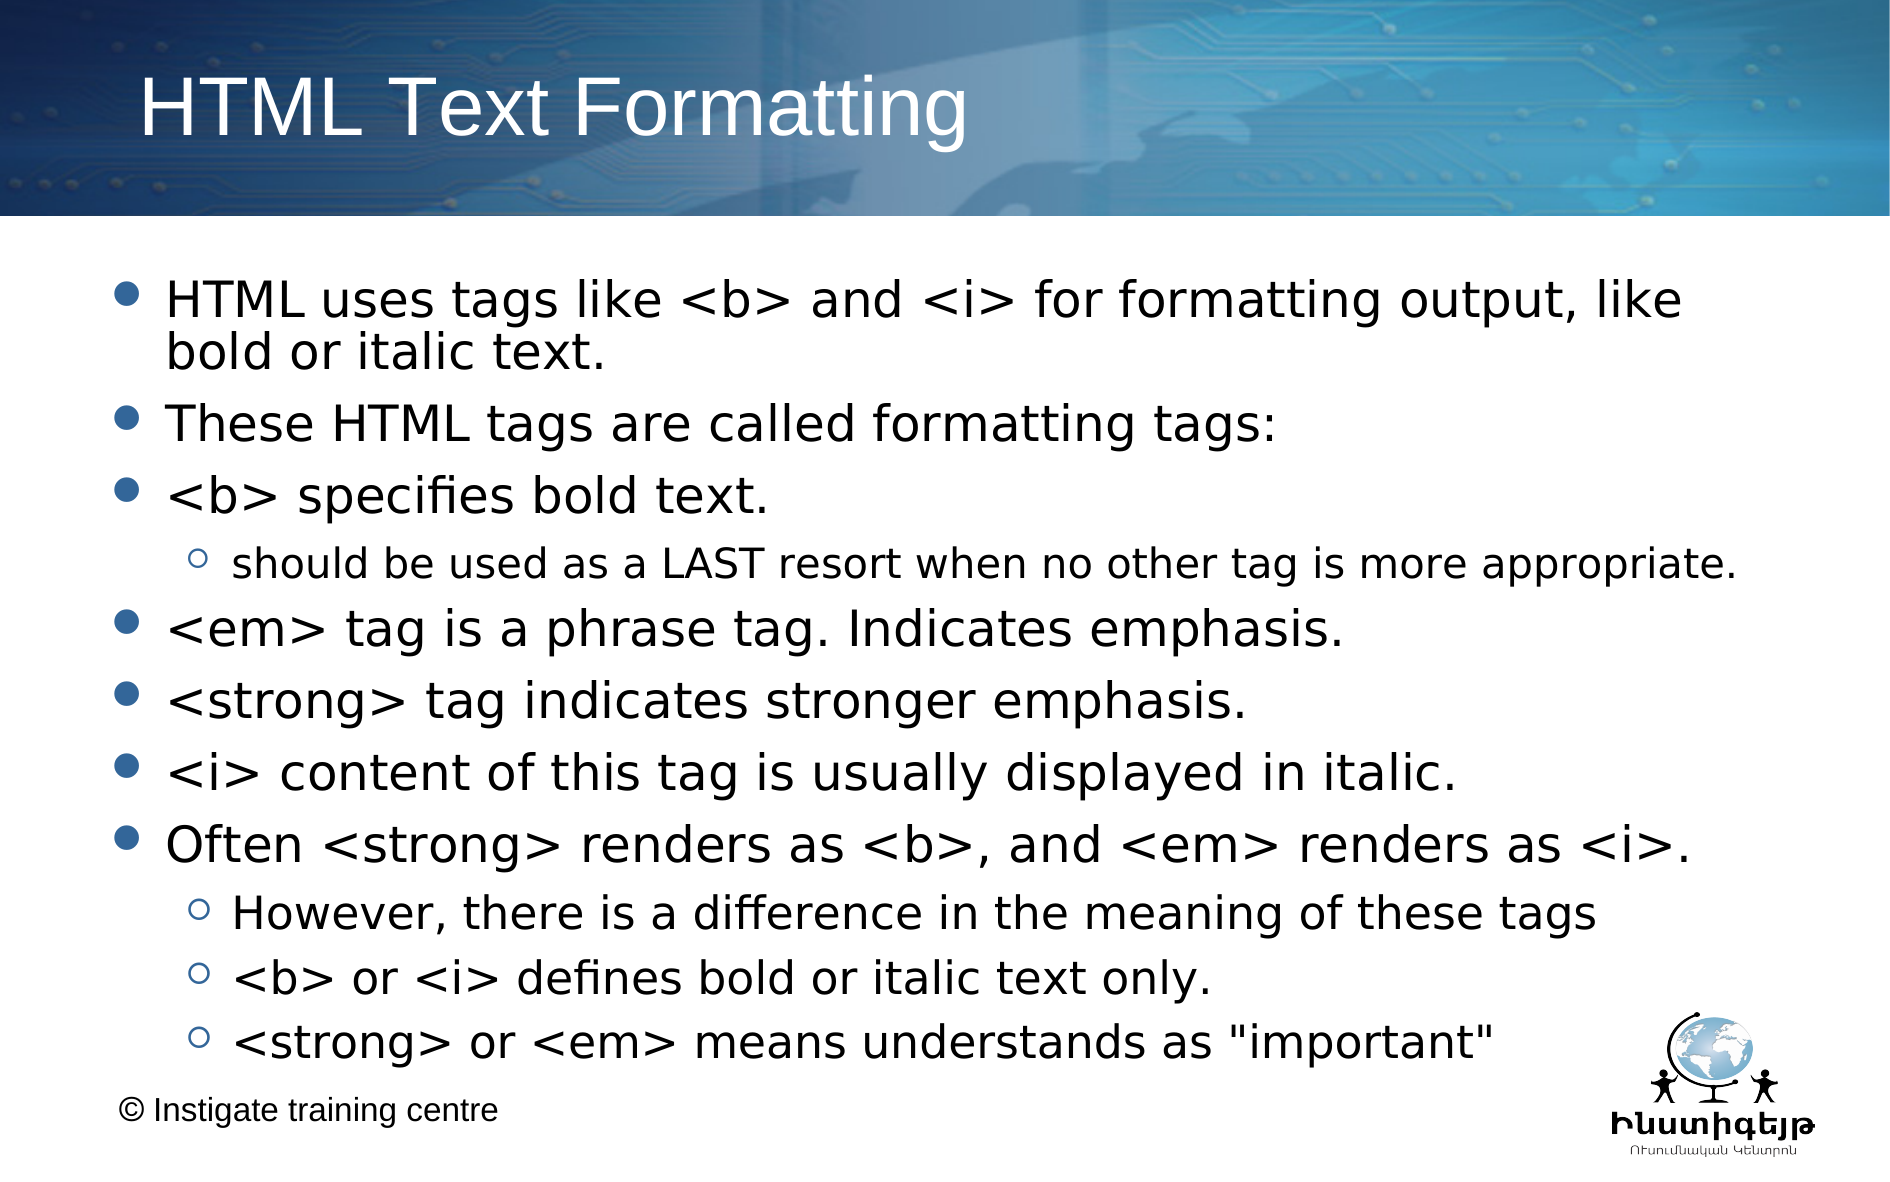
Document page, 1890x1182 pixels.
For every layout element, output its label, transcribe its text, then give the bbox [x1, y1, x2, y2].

list HTML uses tags like <b> and <i> for formatting output, like bold or italic text. These HTML tags are called formatting tags: <b> specifies bold text. should be used as a LAST resort when no other tag is more appropriate. <em> tag is a phrase tag. Indicates emphasis. <strong> tag indicates stronger emphasis. <i> content of this tag is usually displayed in italic. Often <strong> renders as <b>, and <em> renders as <i>. However, there is a difference in the meaning of these tags <b> or <i> defines bold or italic text only. <strong> or <em> means understands as "important" [110, 276, 1801, 306]
text_box HTML Text Formatting [138, 82, 1801, 90]
picture [1612, 1012, 1815, 1157]
picture [0, 0, 1890, 216]
